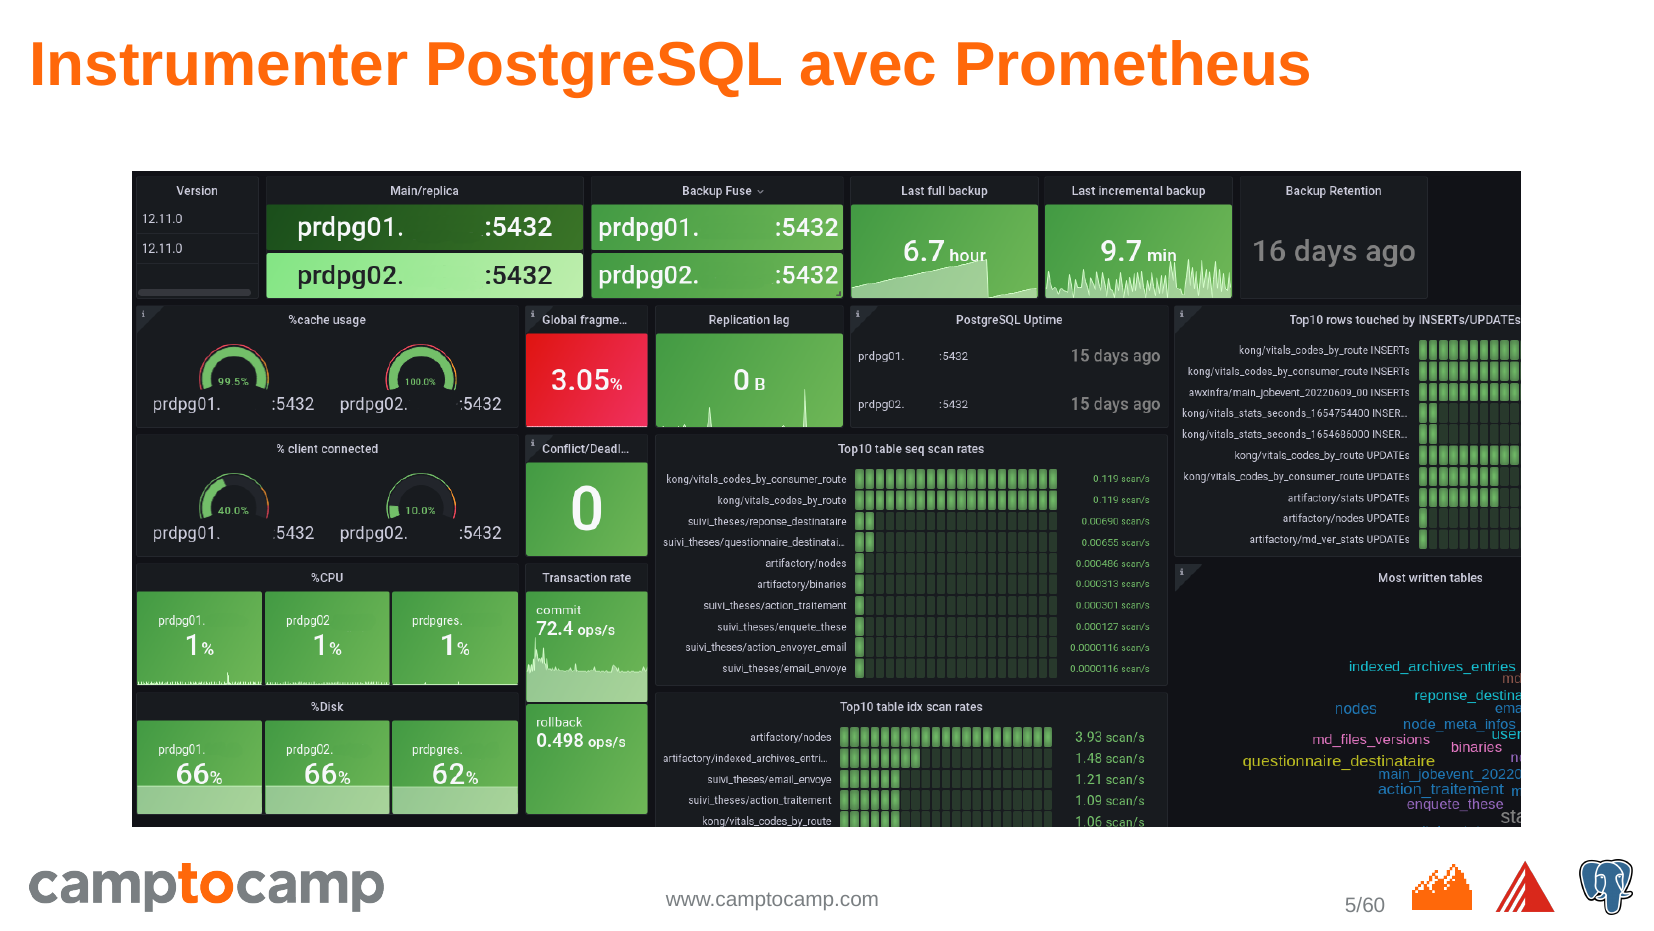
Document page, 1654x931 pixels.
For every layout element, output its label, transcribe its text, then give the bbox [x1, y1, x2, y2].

picture [1495, 856, 1556, 917]
title Instrumenter PostgreSQL avec Prometheus [29, 29, 1625, 169]
picture [1412, 864, 1472, 910]
picture [132, 171, 1521, 827]
picture [1579, 859, 1633, 915]
picture [29, 863, 384, 912]
